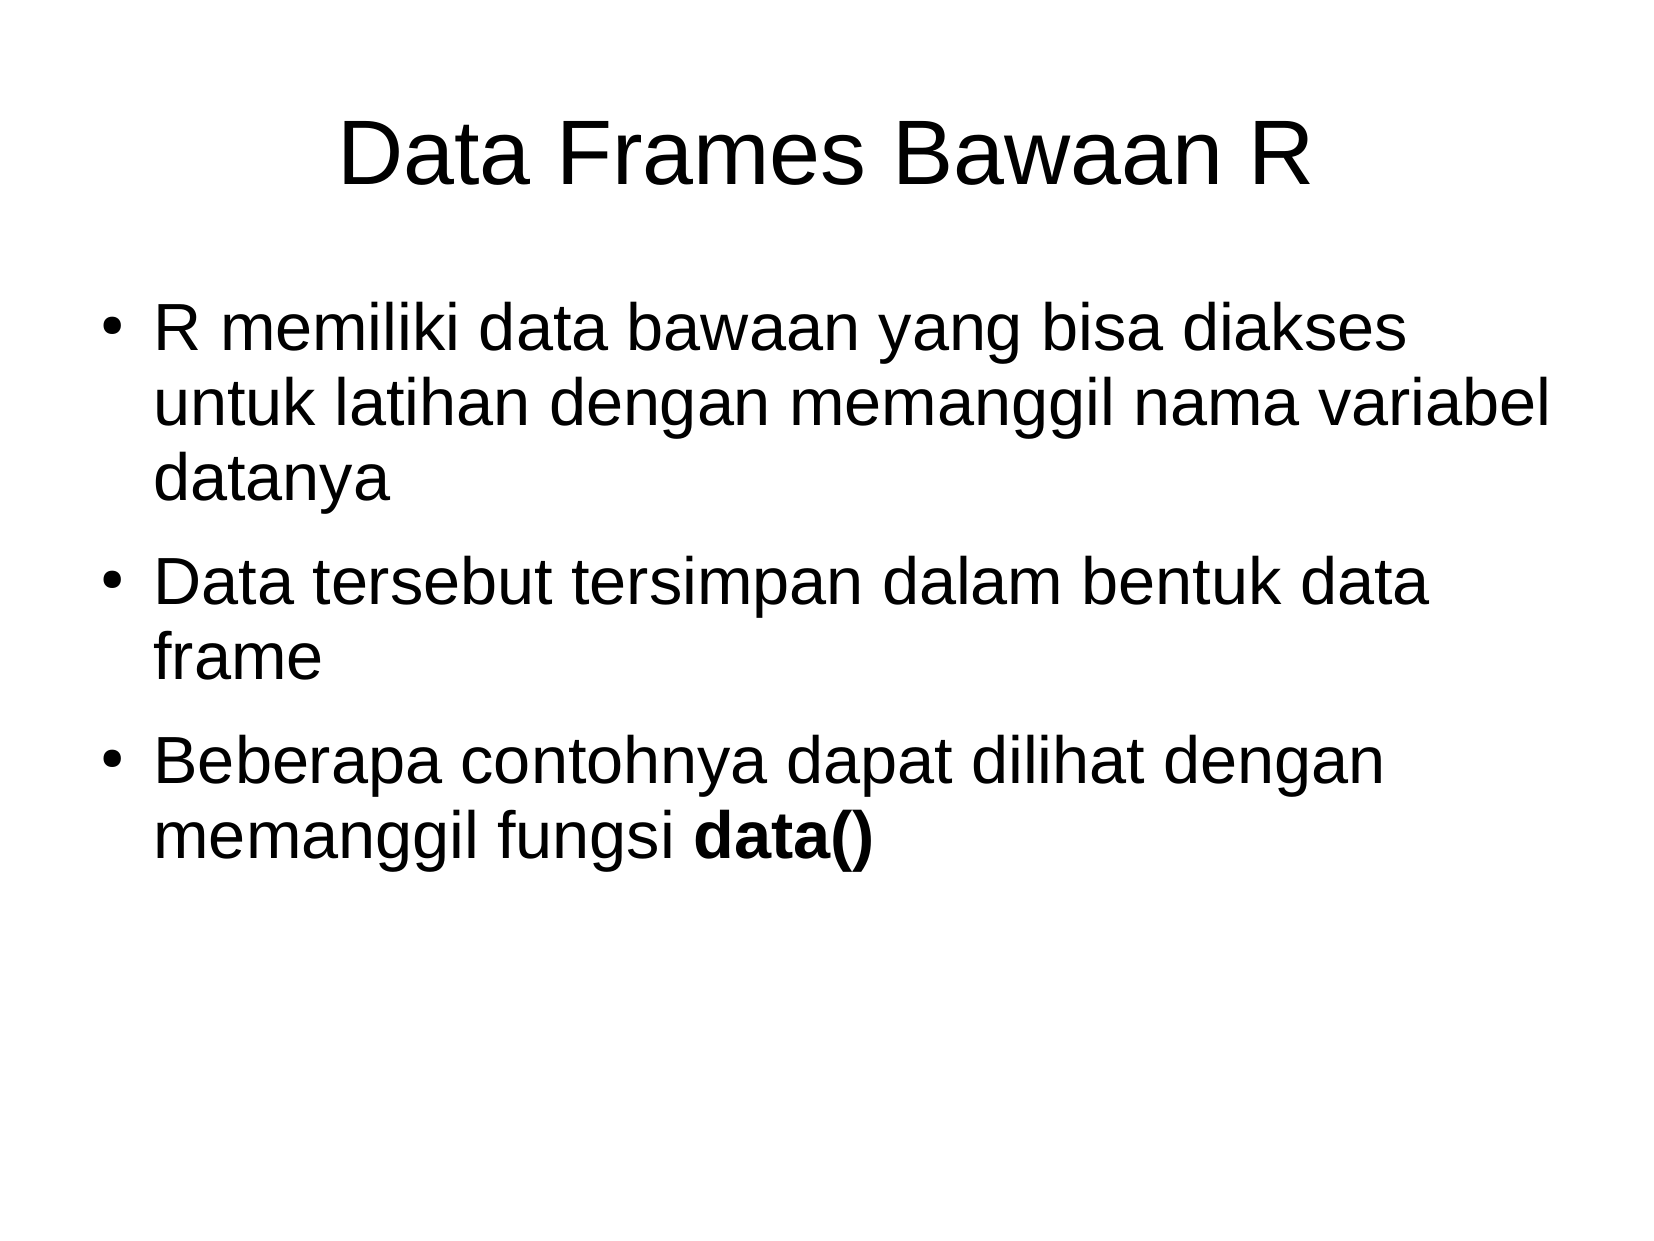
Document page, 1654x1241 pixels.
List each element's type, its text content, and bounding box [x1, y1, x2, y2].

title Data Frames Bawaan R [82, 49, 1571, 257]
list R memiliki data bawaan yang bisa diakses untuk latihan dengan memanggil nama variabel datanya Data tersebut tersimpan dalam bentuk data frame Beberapa contohnya dapat dilihat dengan memanggil fungsi data() [82, 290, 1571, 1010]
